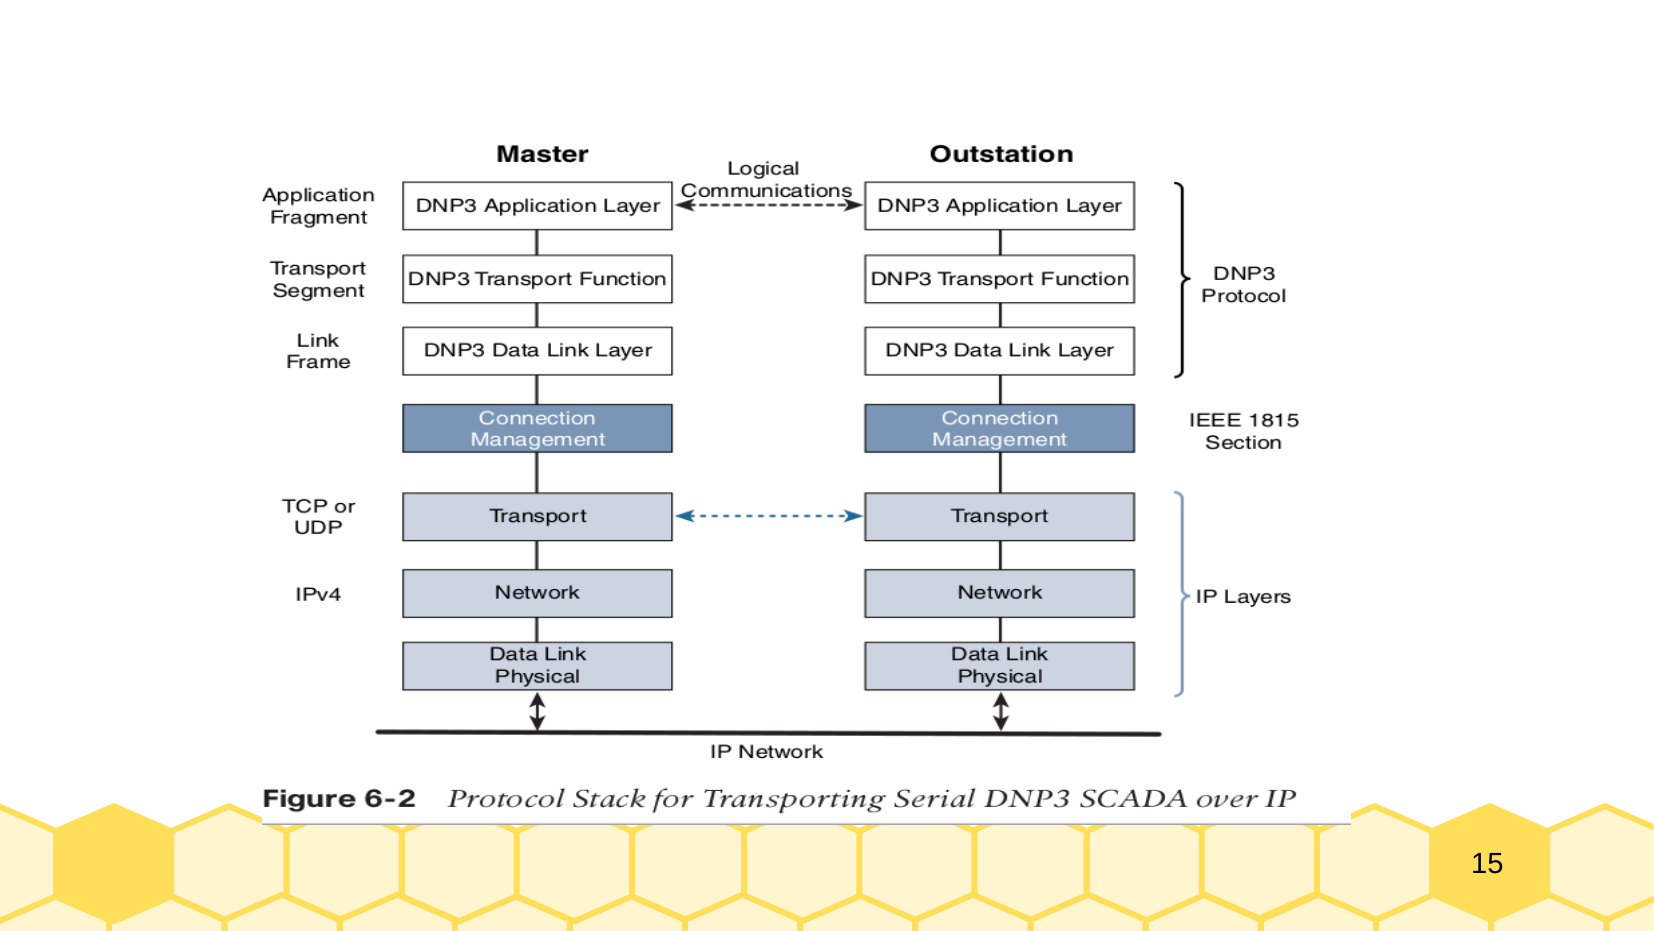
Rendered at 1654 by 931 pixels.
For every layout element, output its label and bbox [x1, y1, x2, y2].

picture [262, 112, 1351, 826]
